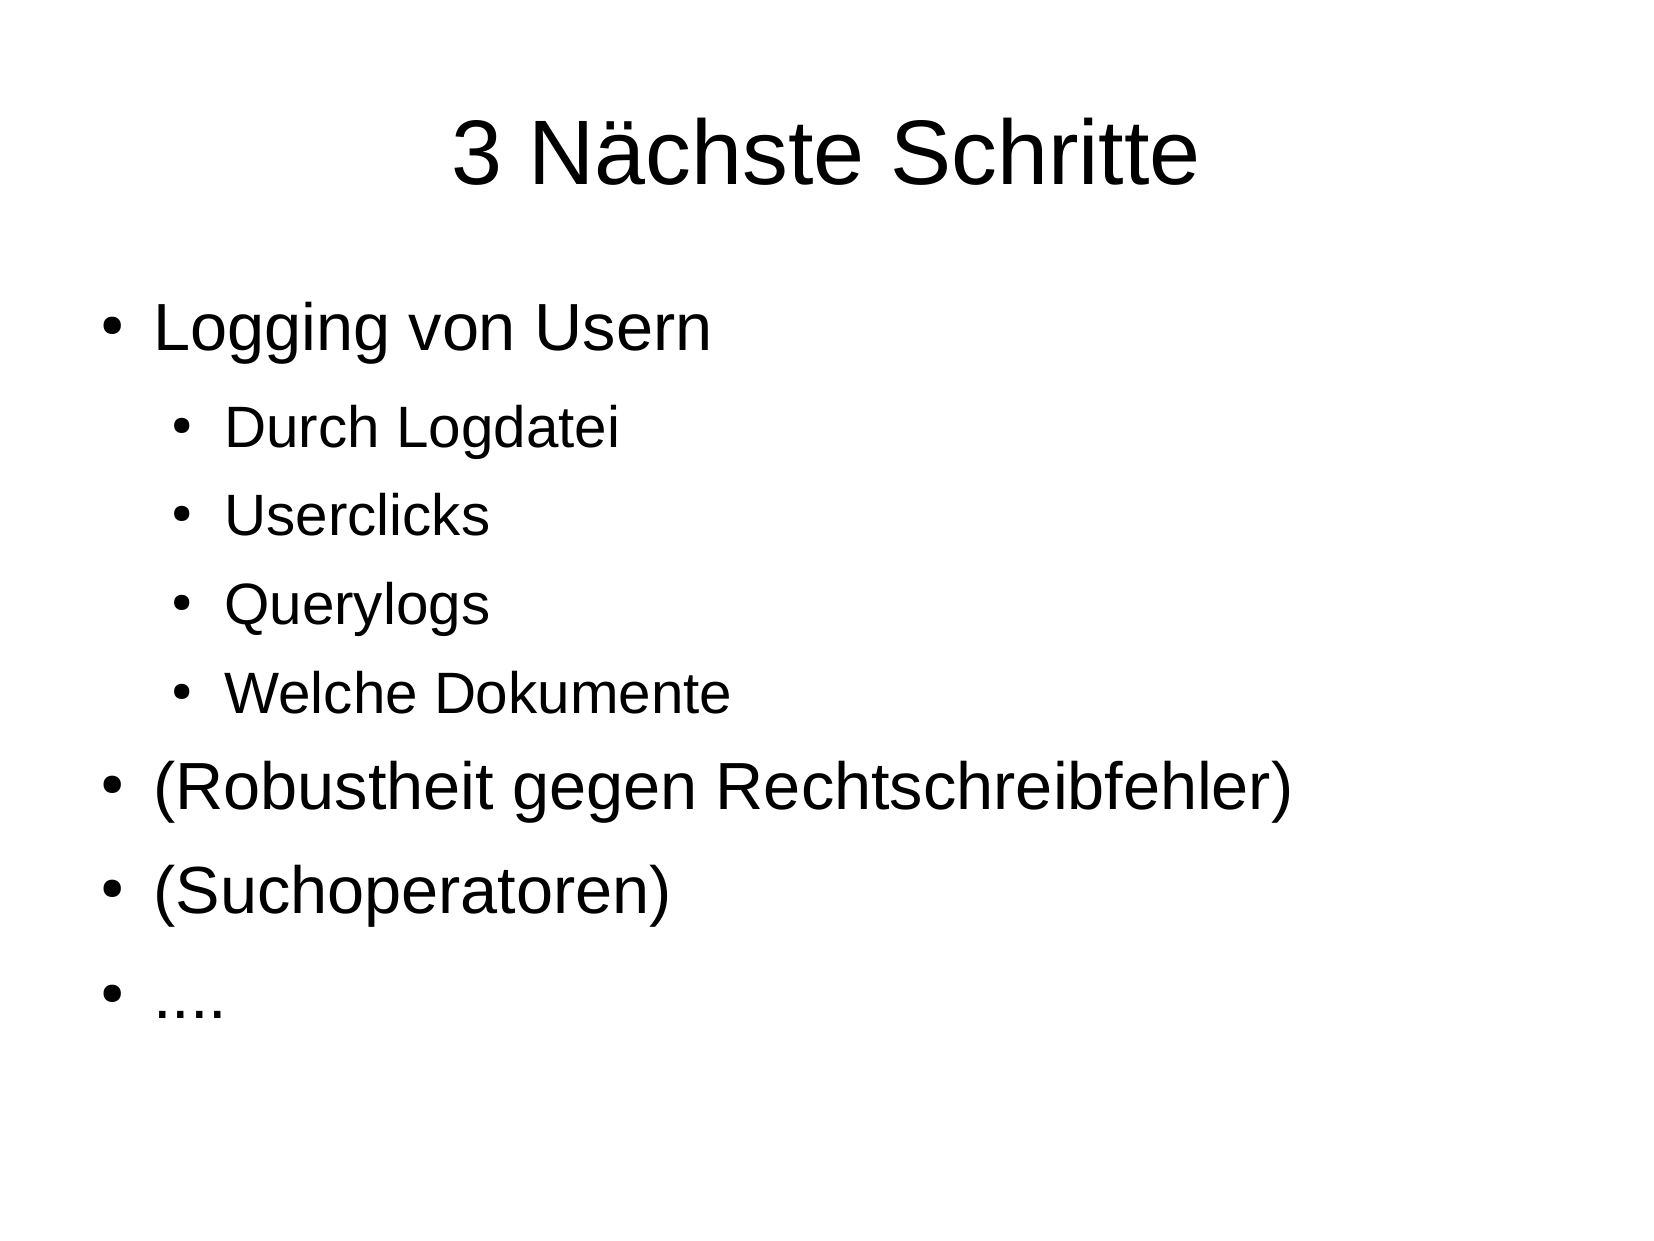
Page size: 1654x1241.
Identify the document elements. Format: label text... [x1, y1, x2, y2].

list Logging von Usern Durch Logdatei Userclicks Querylogs Welche Dokumente (Robustheit gegen Rechtschreibfehler) (Suchoperatoren) .... [82, 290, 1571, 1109]
title 3 Nächste Schritte [82, 49, 1571, 257]
